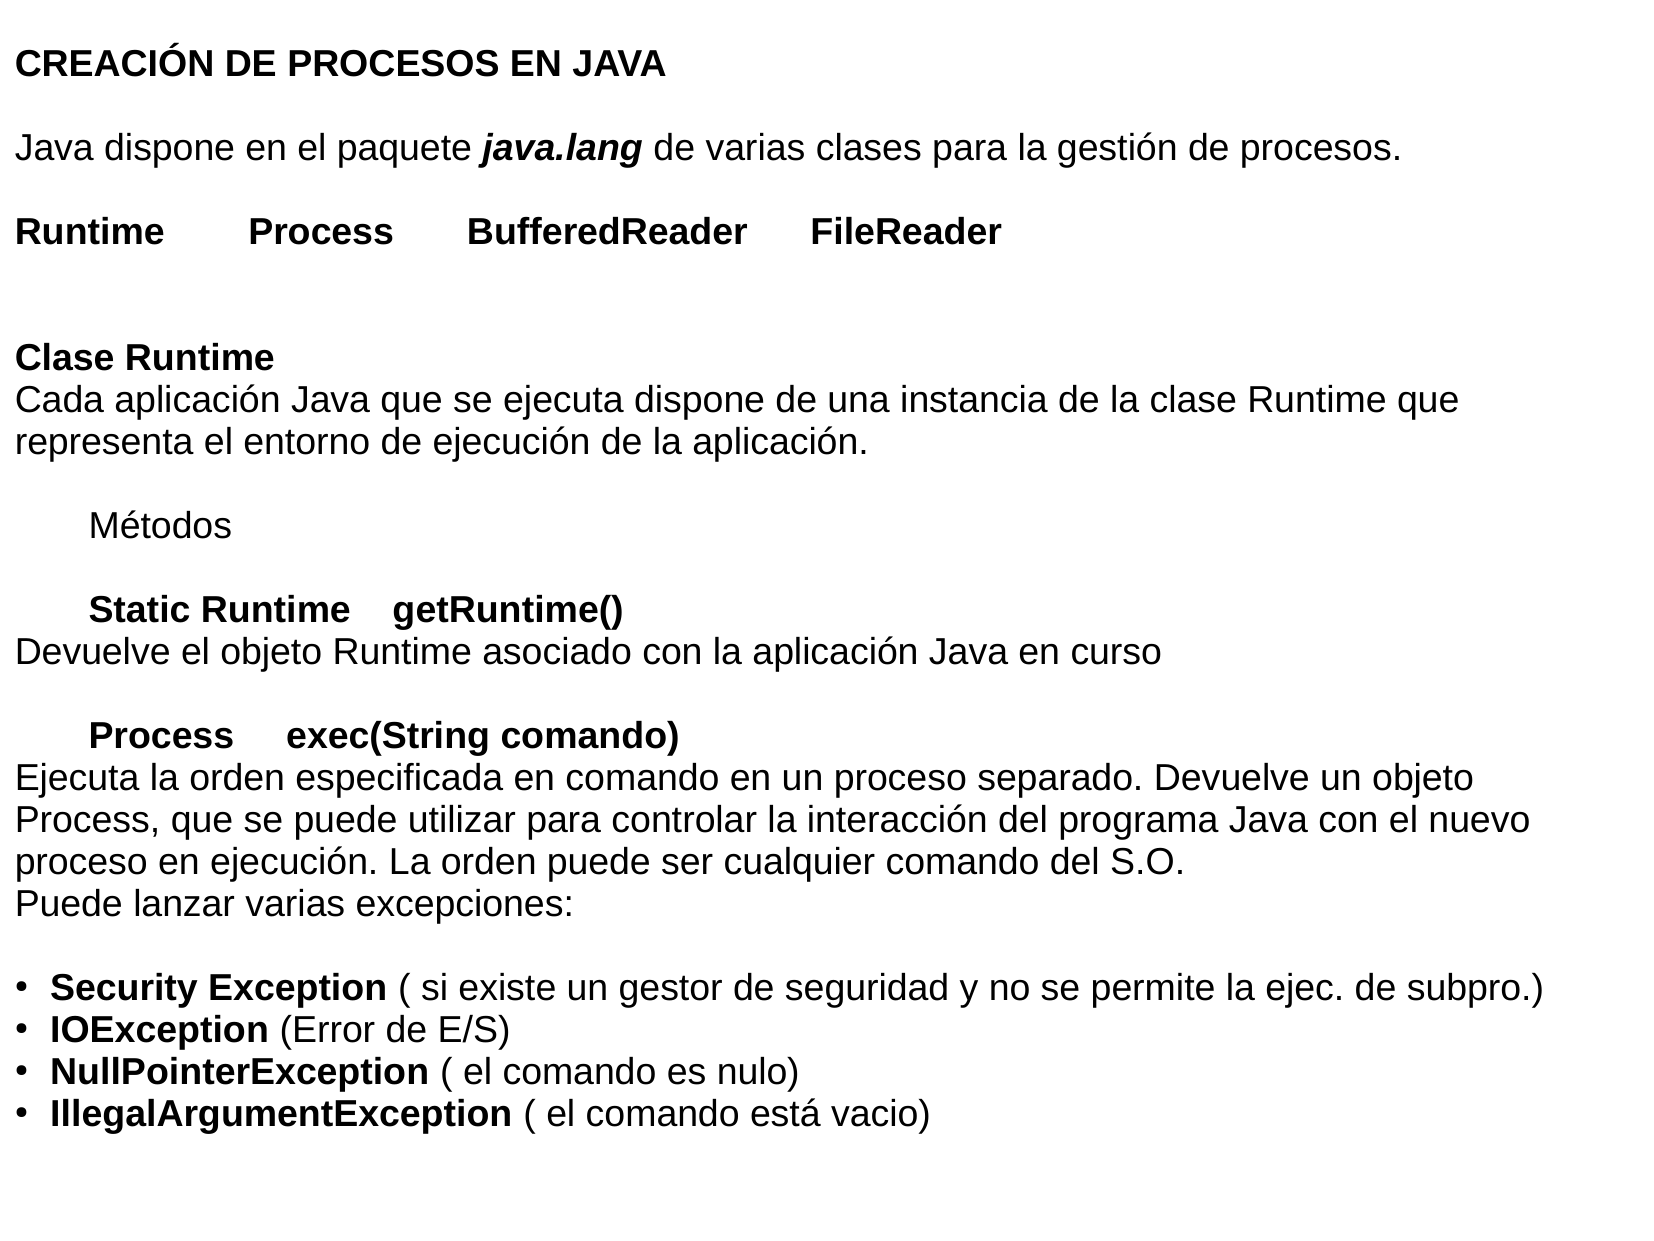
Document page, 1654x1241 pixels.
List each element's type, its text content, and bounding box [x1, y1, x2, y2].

text_box CREACIÓN DE PROCESOS EN JAVA Java dispone en el paquete java.lang de varias clases para la gestión de procesos. Runtime Process BufferedReader FileReader Clase Runtime Cada aplicación Java que se ejecuta dispone de una instancia de la clase Runtime que representa el entorno de ejecución de la aplicación. Métodos Static Runtime getRuntime() Devuelve el objeto Runtime asociado con la aplicación Java en curso Process exec(String comando) Ejecuta la orden especificada en comando en un proceso separado. Devuelve un objeto Process, que se puede utilizar para controlar la interacción del programa Java con el nuevo proceso en ejecución. La orden puede ser cualquier comando del S.O. Puede lanzar varias excepciones: Security Exception ( si existe un gestor de seguridad y no se permite la ejec. de subpro.) IOException (Error de E/S) NullPointerException ( el comando es nulo) IllegalArgumentException ( el comando está vacio) [0, 35, 1642, 1241]
